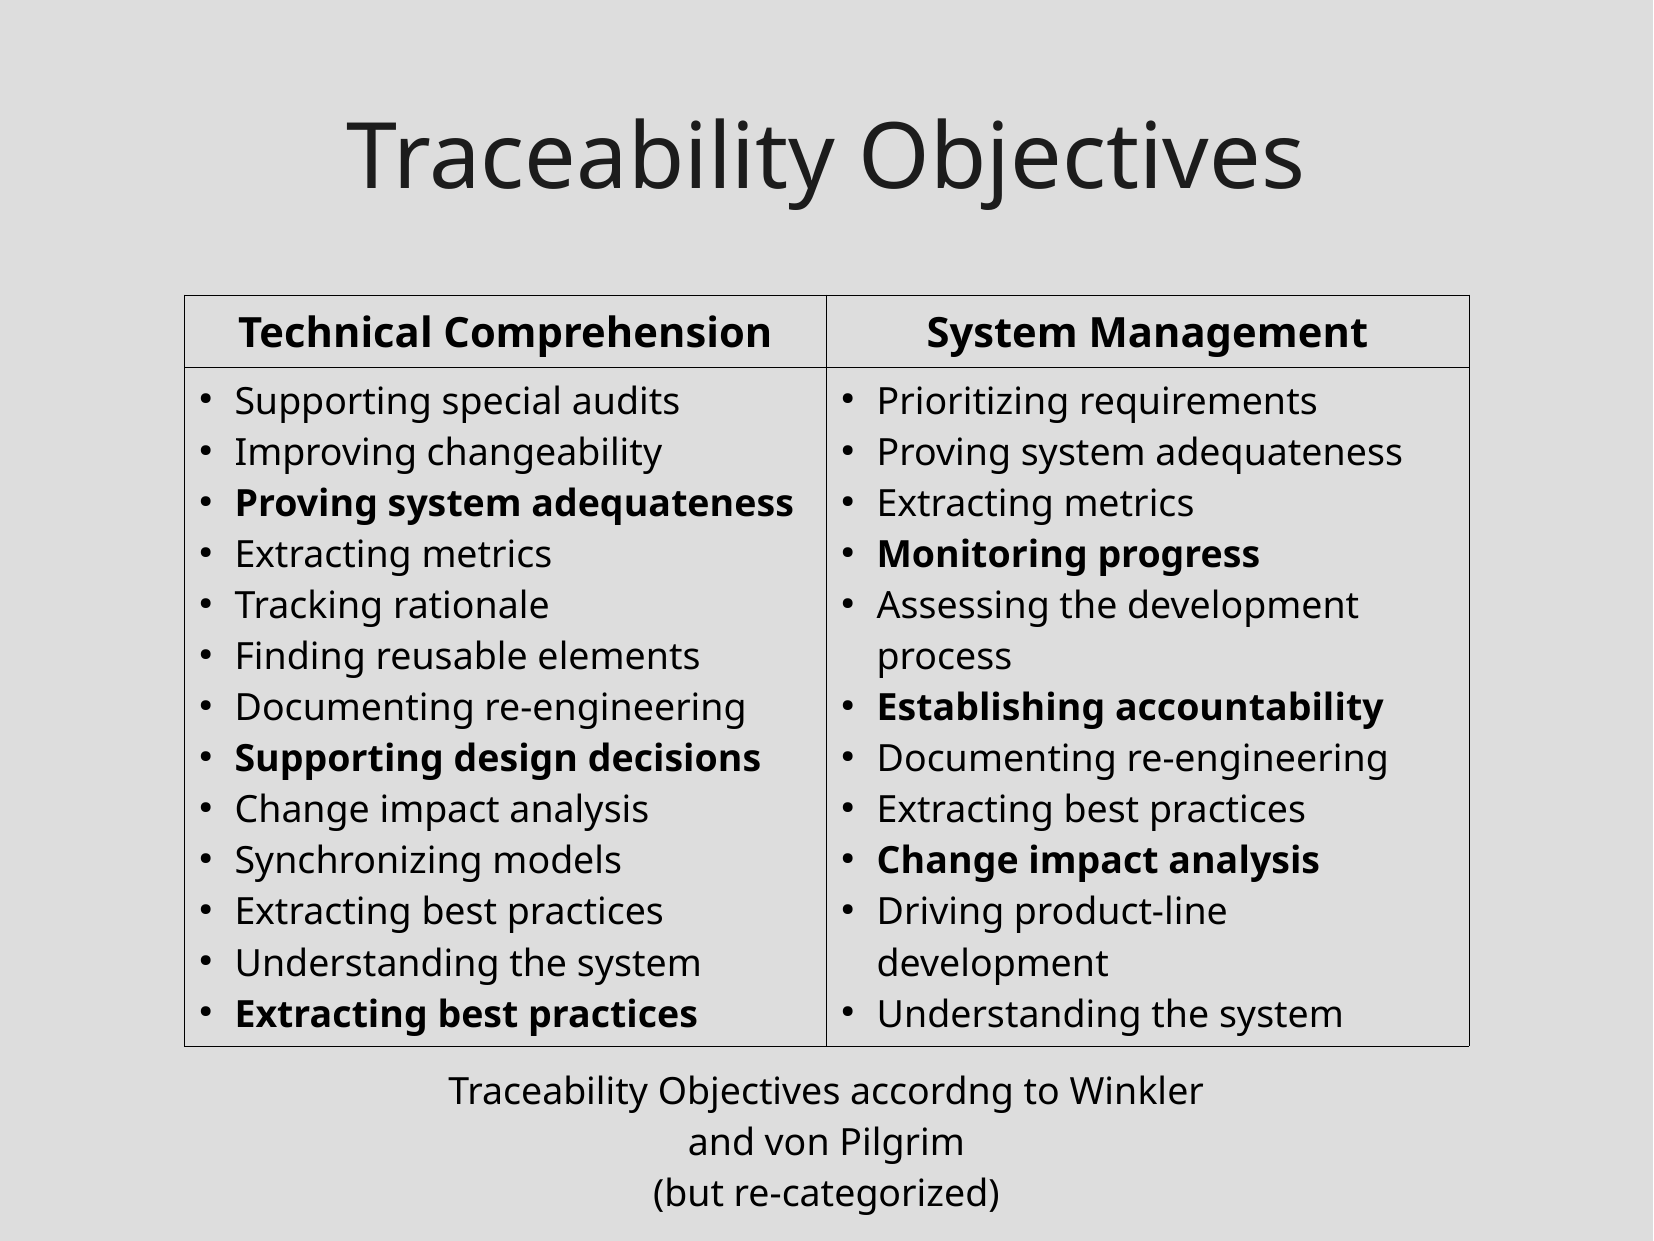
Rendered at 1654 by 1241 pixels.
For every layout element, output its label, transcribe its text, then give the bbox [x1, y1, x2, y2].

table_header Technical Comprehension [185, 296, 826, 367]
title Traceability Objectives [82, 49, 1571, 257]
table_cell Supporting special audits Improving changeability Proving system adequateness Extracting metrics Tracking rationale Finding reusable elements Documenting re-engineering Supporting design decisions Change impact analysis Synchronizing models Extracting best practices Understanding the system Extracting best practices [185, 368, 826, 1046]
table_header System Management [827, 296, 1469, 367]
table_cell Prioritizing requirements Proving system adequateness Extracting metrics Monitoring progress Assessing the development process Establishing accountability Documenting re-engineering Extracting best practices Change impact analysis Driving product-line development Understanding the system [827, 368, 1469, 1046]
text_box Traceability Objectives accordng to Winkler and von Pilgrim (but re-categorized) [413, 1056, 1239, 1201]
